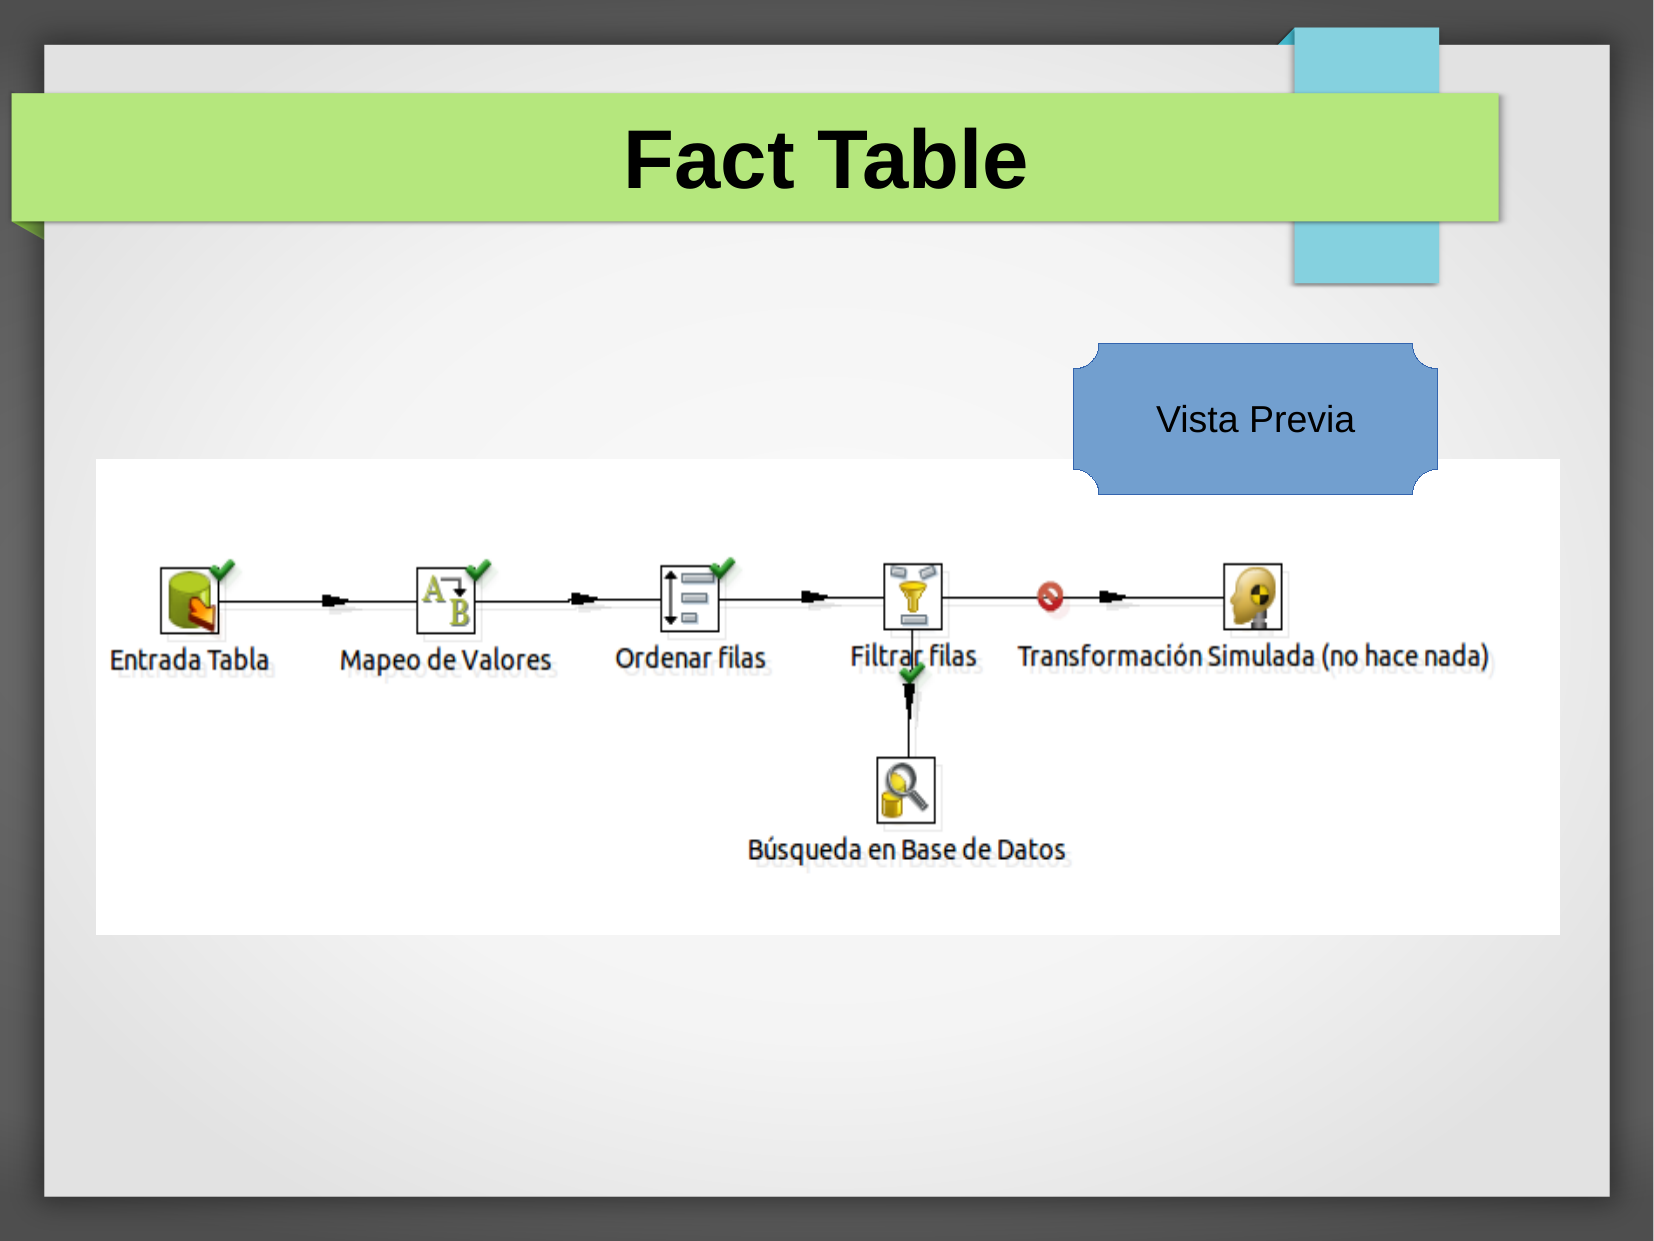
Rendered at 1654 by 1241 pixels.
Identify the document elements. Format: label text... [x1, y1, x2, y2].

picture [0, 0, 1654, 1241]
title Fact Table [70, 106, 1583, 213]
text_box Vista Previa [1073, 343, 1438, 495]
